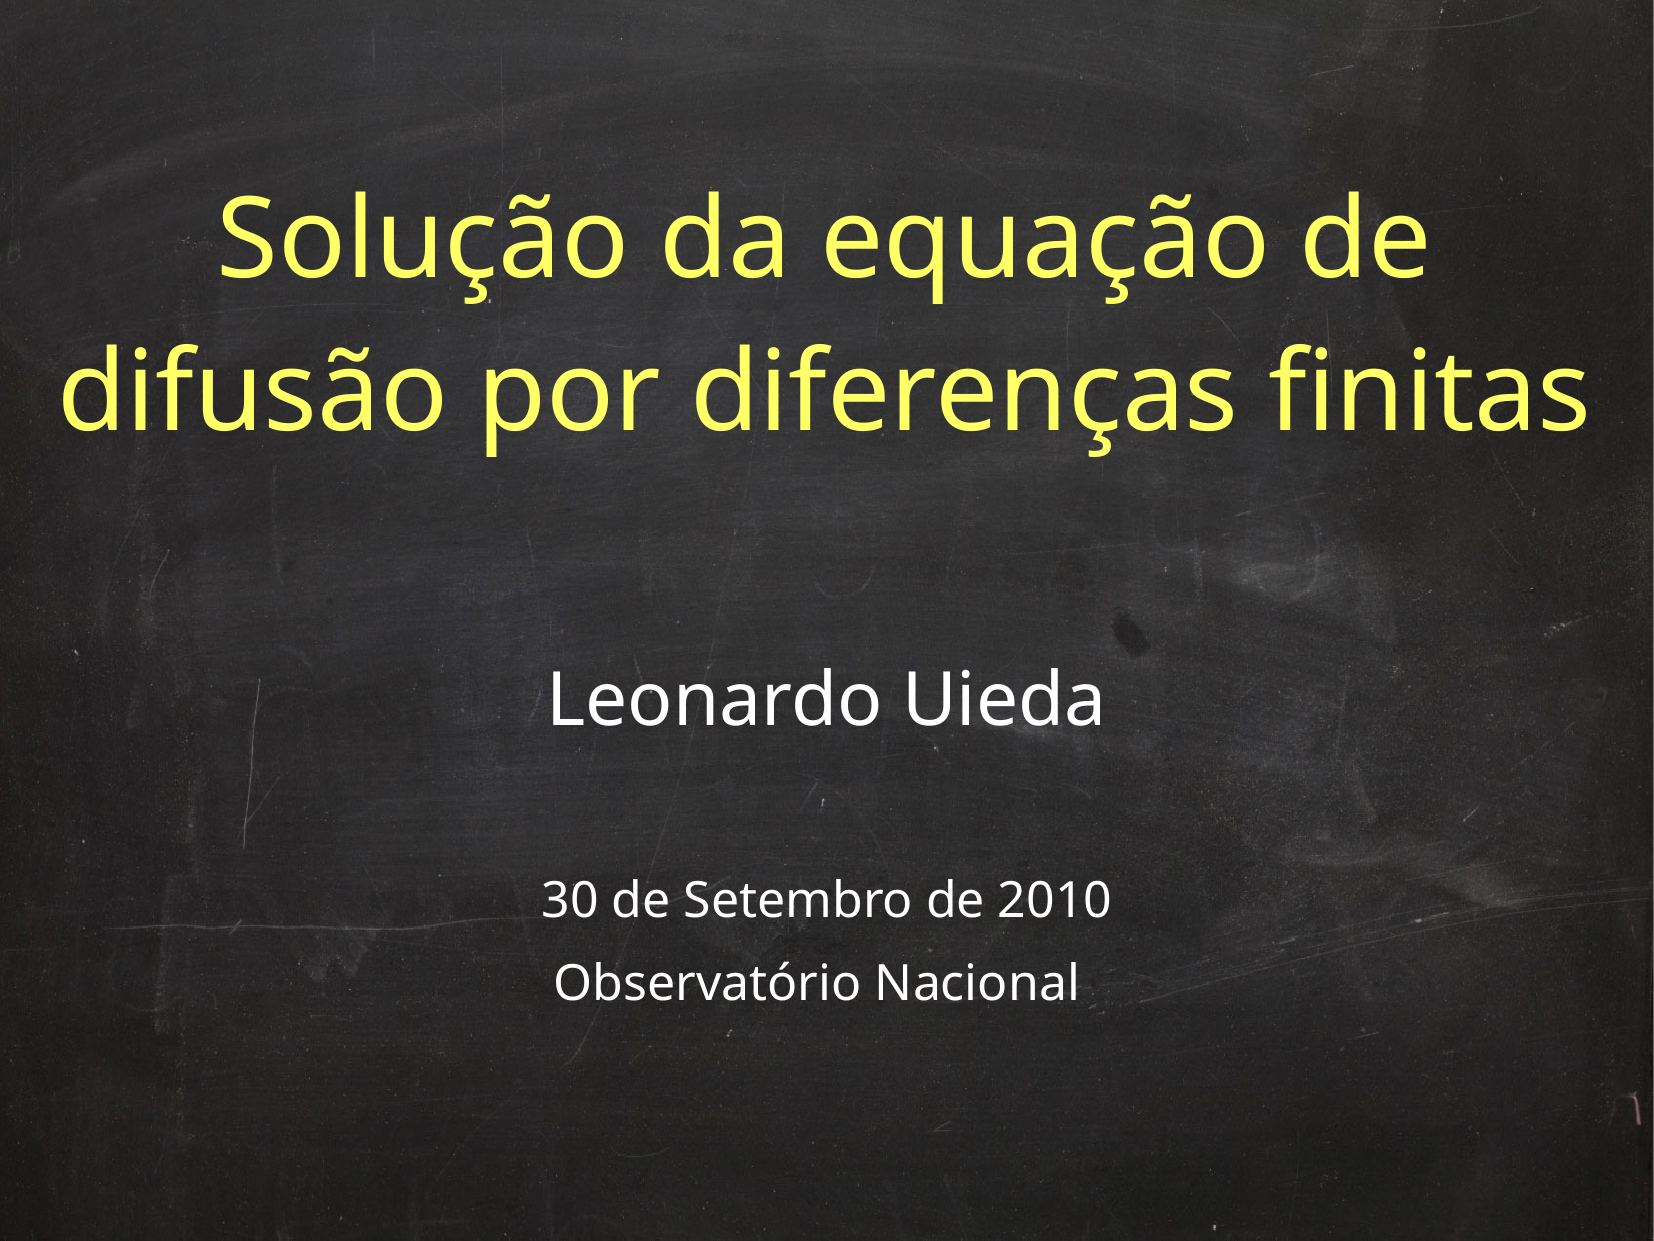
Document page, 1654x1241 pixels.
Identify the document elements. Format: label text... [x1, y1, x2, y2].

text_box Observatório Nacional [525, 939, 1092, 1024]
text_box Leonardo Uieda [320, 637, 1334, 757]
text_box 30 de Setembro de 2010 [433, 856, 1220, 983]
picture [0, 0, 1654, 1241]
title Solução da equação de difusão por diferenças finitas [37, 153, 1613, 468]
